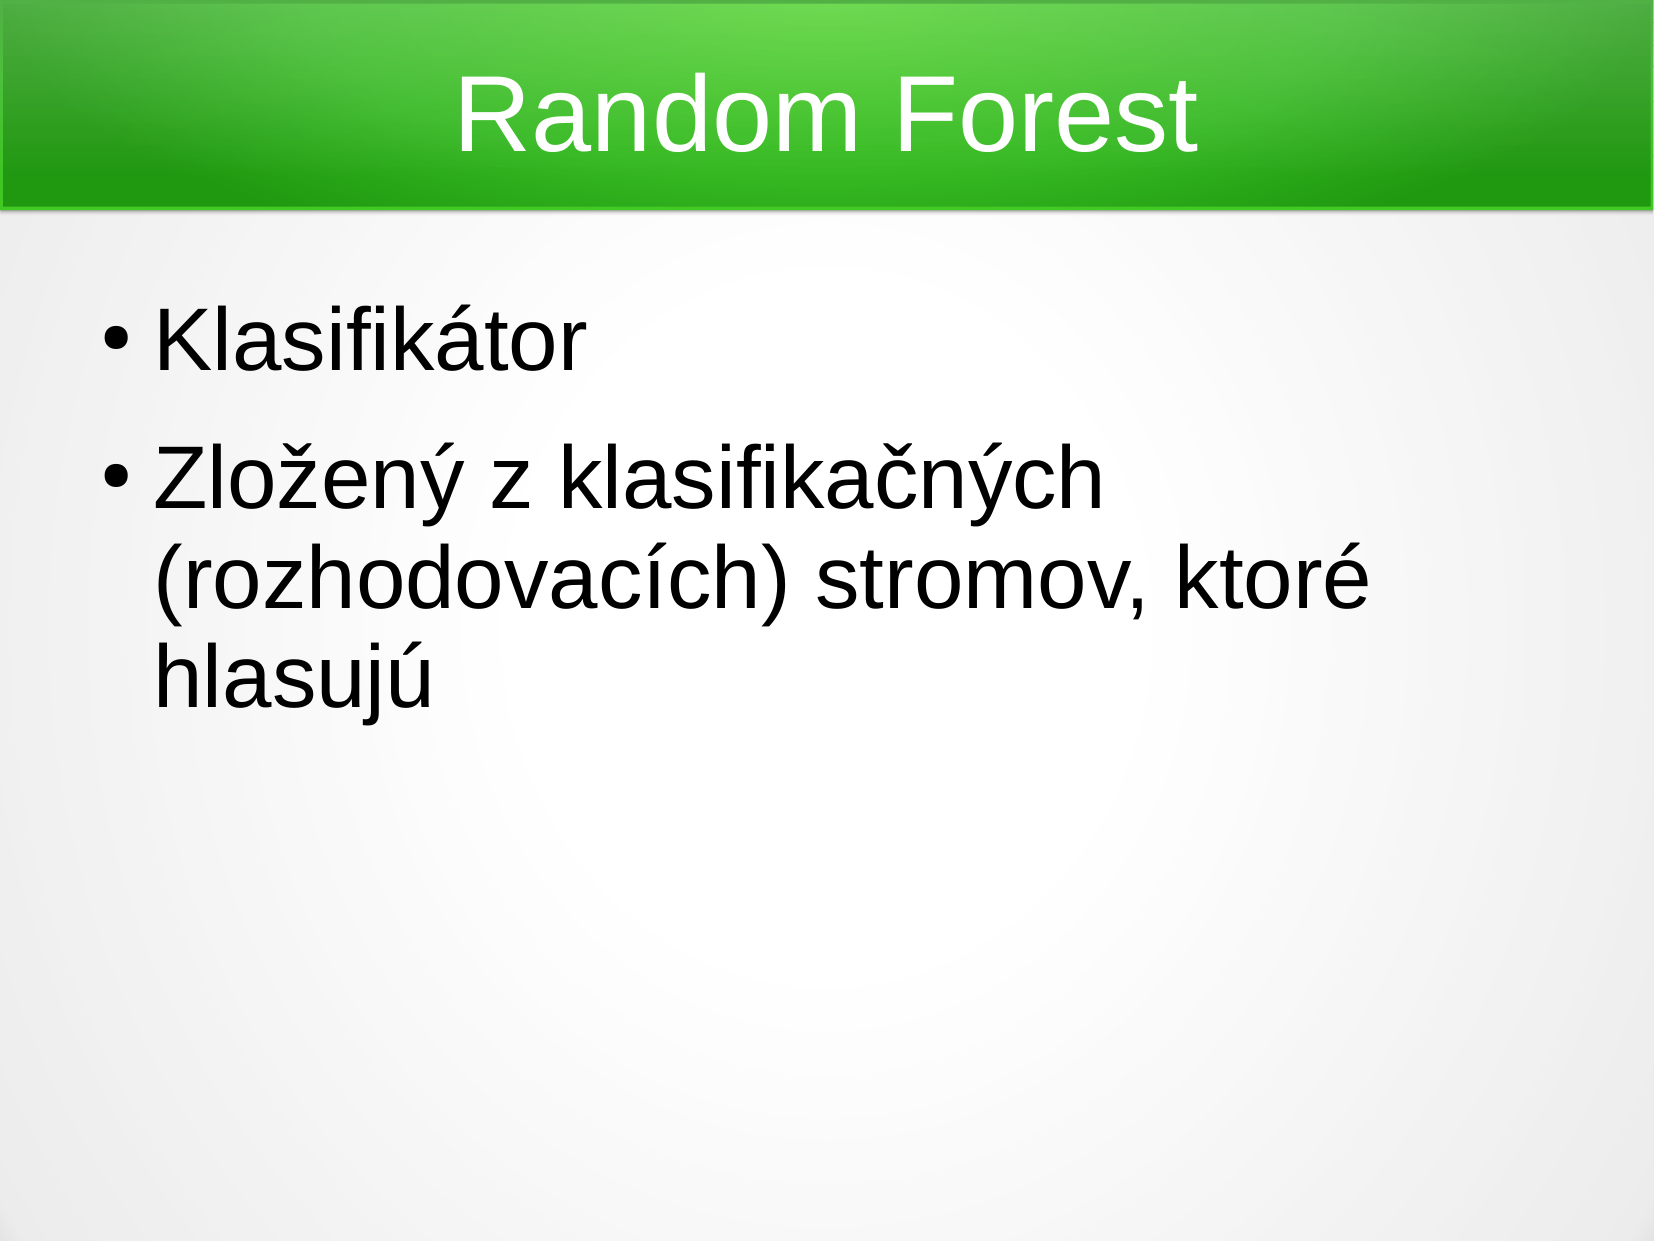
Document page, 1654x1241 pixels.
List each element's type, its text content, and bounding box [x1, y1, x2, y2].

list Klasifikátor Zložený z klasifikačných (rozhodovacích) stromov, ktoré hlasujú [82, 290, 1538, 1010]
title Random Forest [82, 49, 1571, 179]
